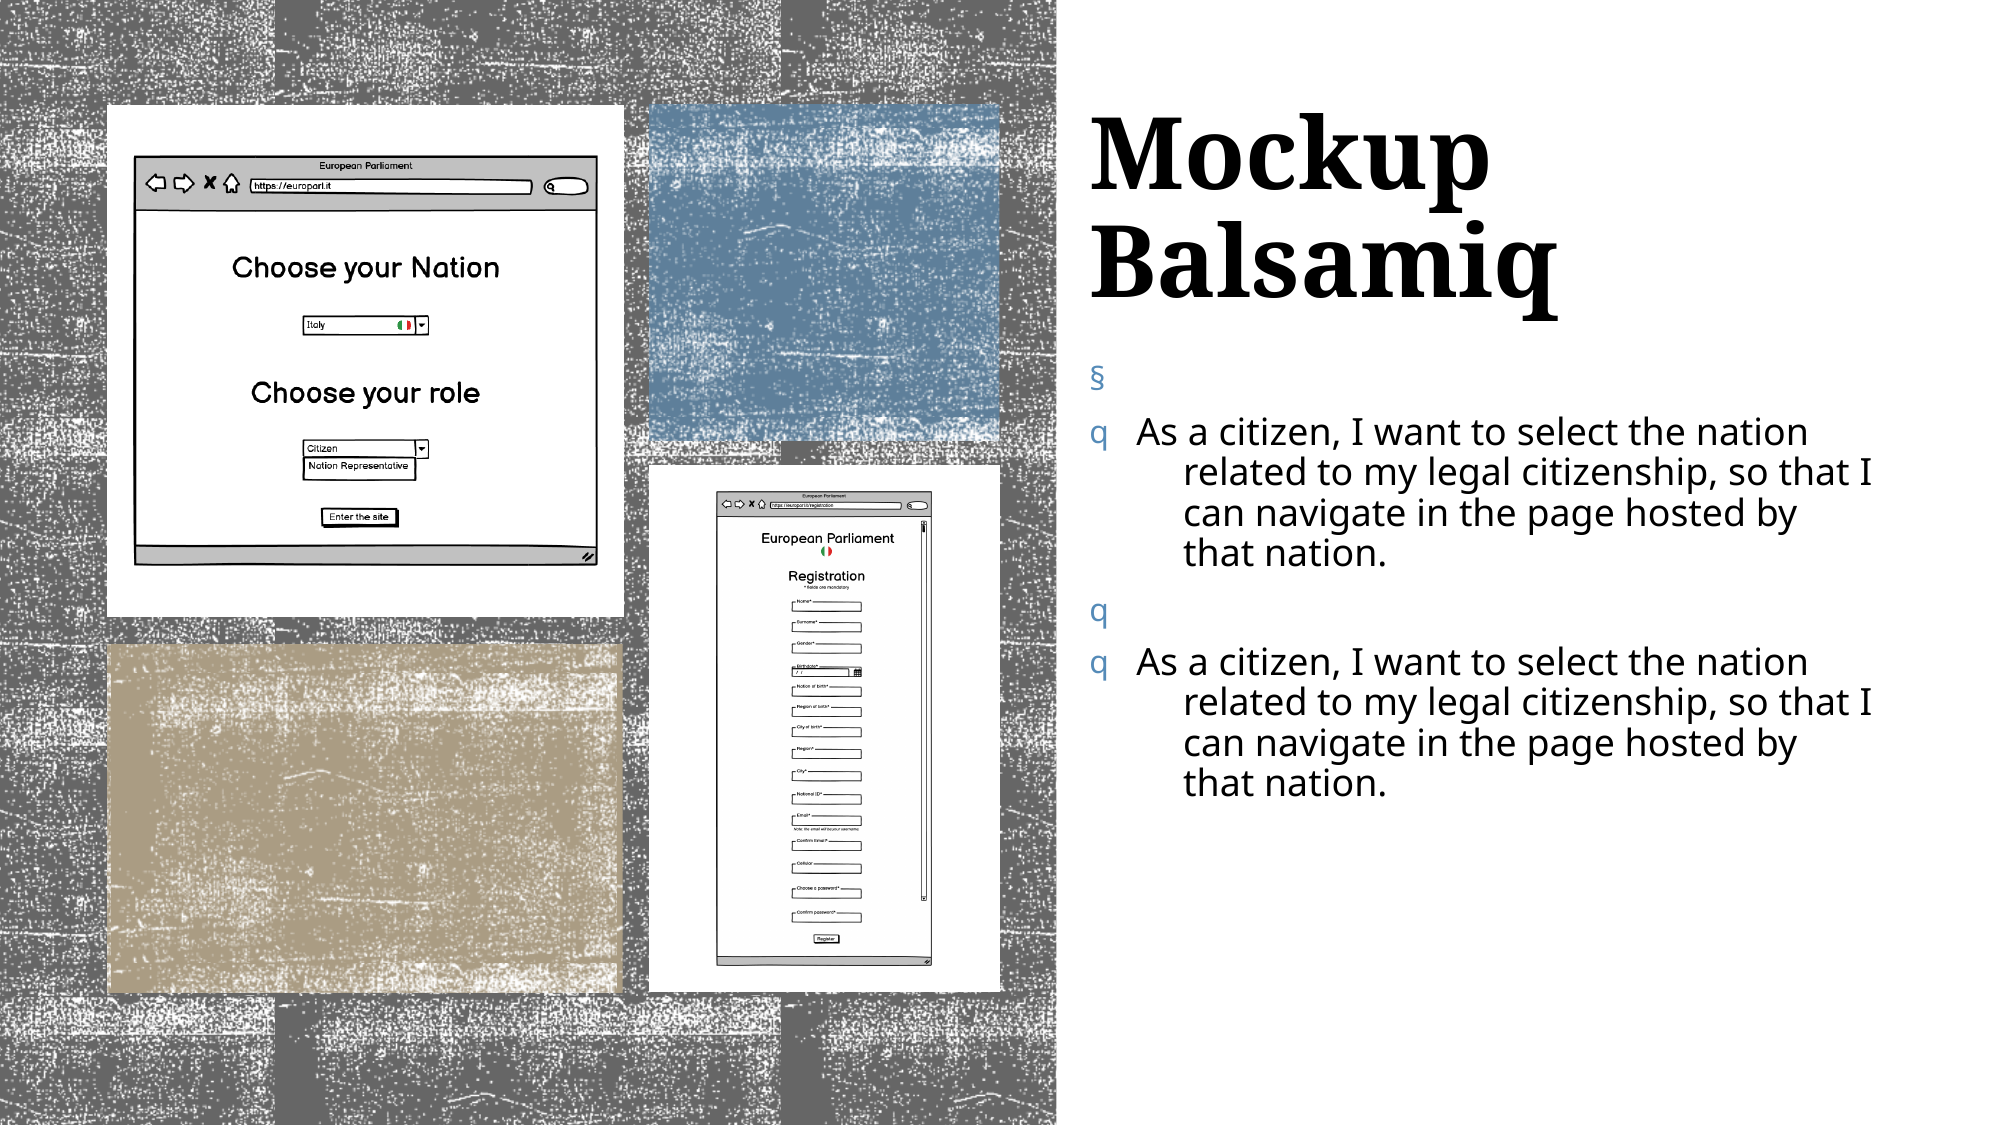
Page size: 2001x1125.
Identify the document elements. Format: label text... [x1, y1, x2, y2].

picture [716, 491, 932, 966]
text_box As a citizen, I want to select the nation related to my legal citizenship, so that I can navigate in the page hosted by that nation. As a citizen, I want to select the nation related to my legal citizenship, so that I can navigate in the page hosted by that nation. [1074, 348, 1894, 1020]
text_box [0, 0, 1056, 1125]
picture [133, 155, 598, 566]
title Mockup Balsamiq [1074, 79, 1894, 344]
